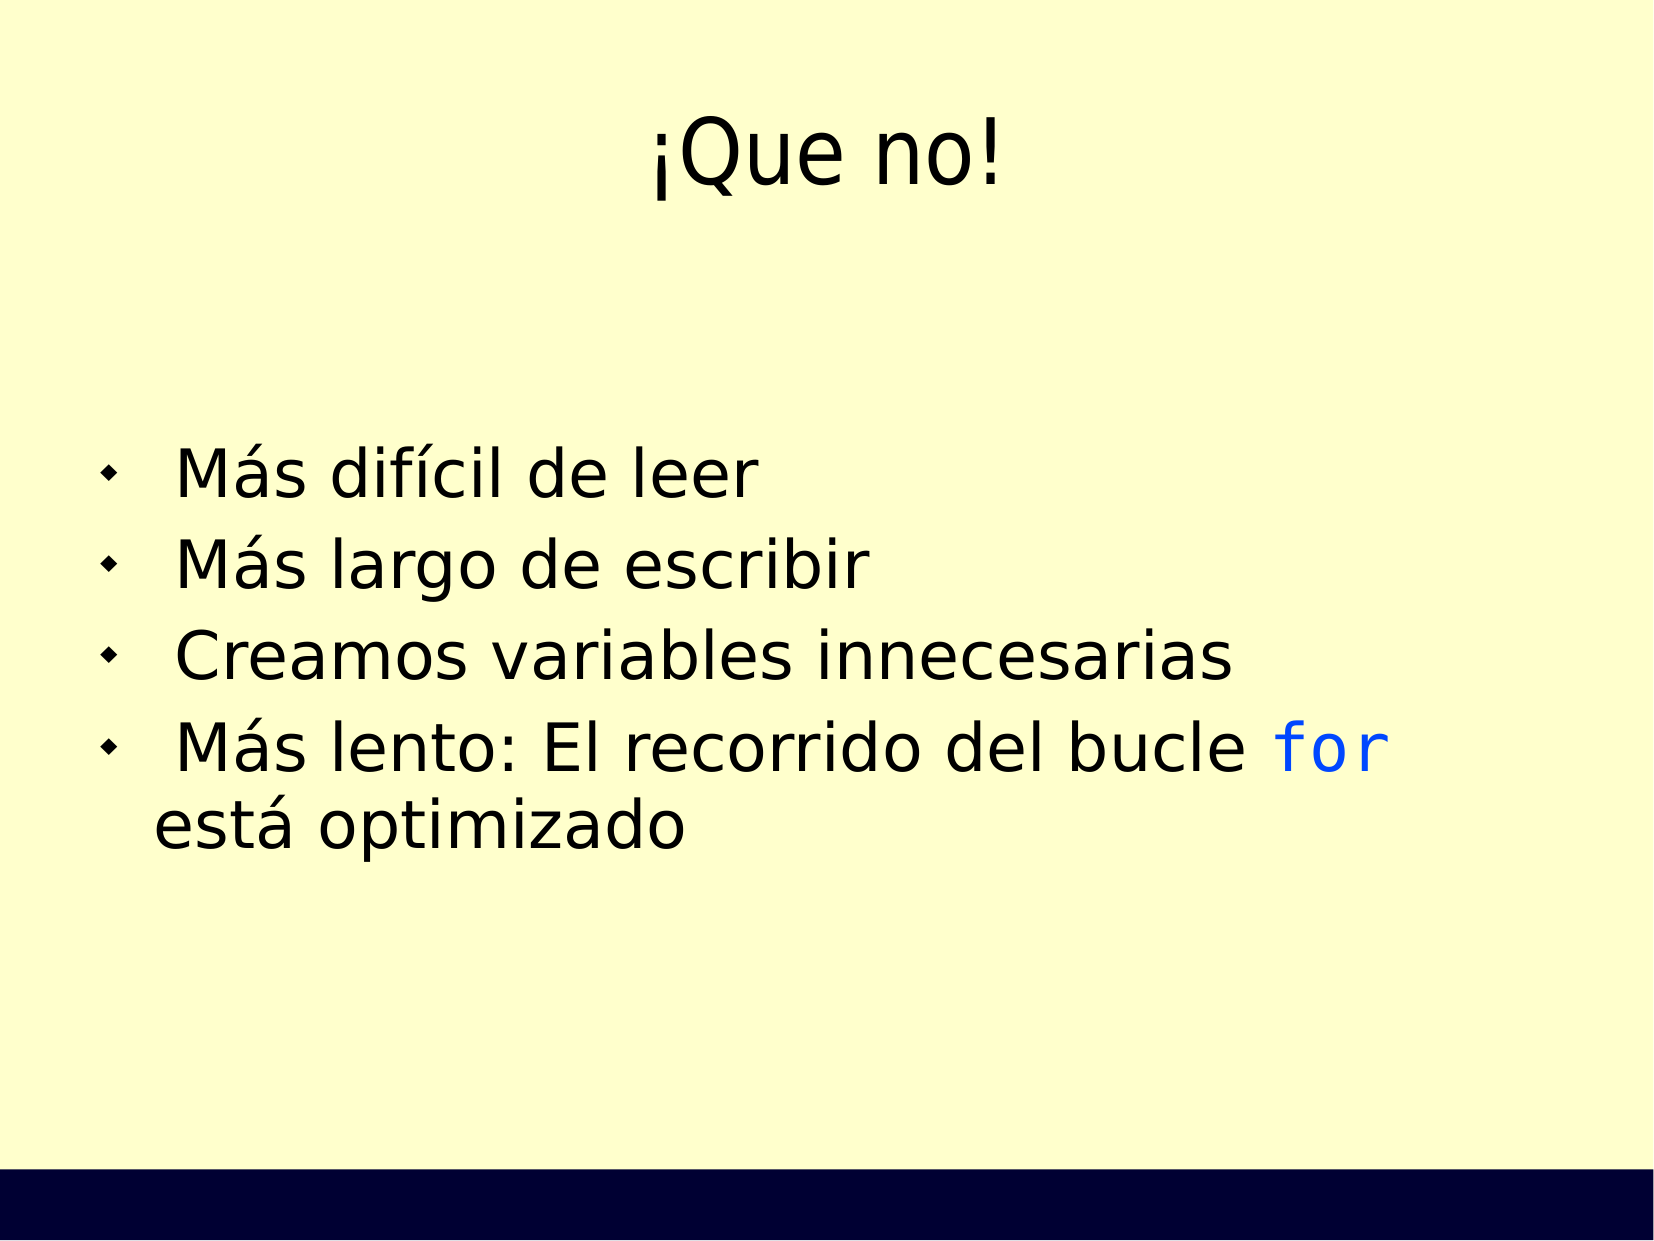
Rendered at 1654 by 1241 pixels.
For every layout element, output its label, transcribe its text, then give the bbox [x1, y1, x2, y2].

list Más difícil de leer Más largo de escribir Creamos variables innecesarias Más lento: El recorrido del bucle for está optimizado [82, 290, 1538, 1010]
title ¡Que no! [82, 49, 1571, 257]
